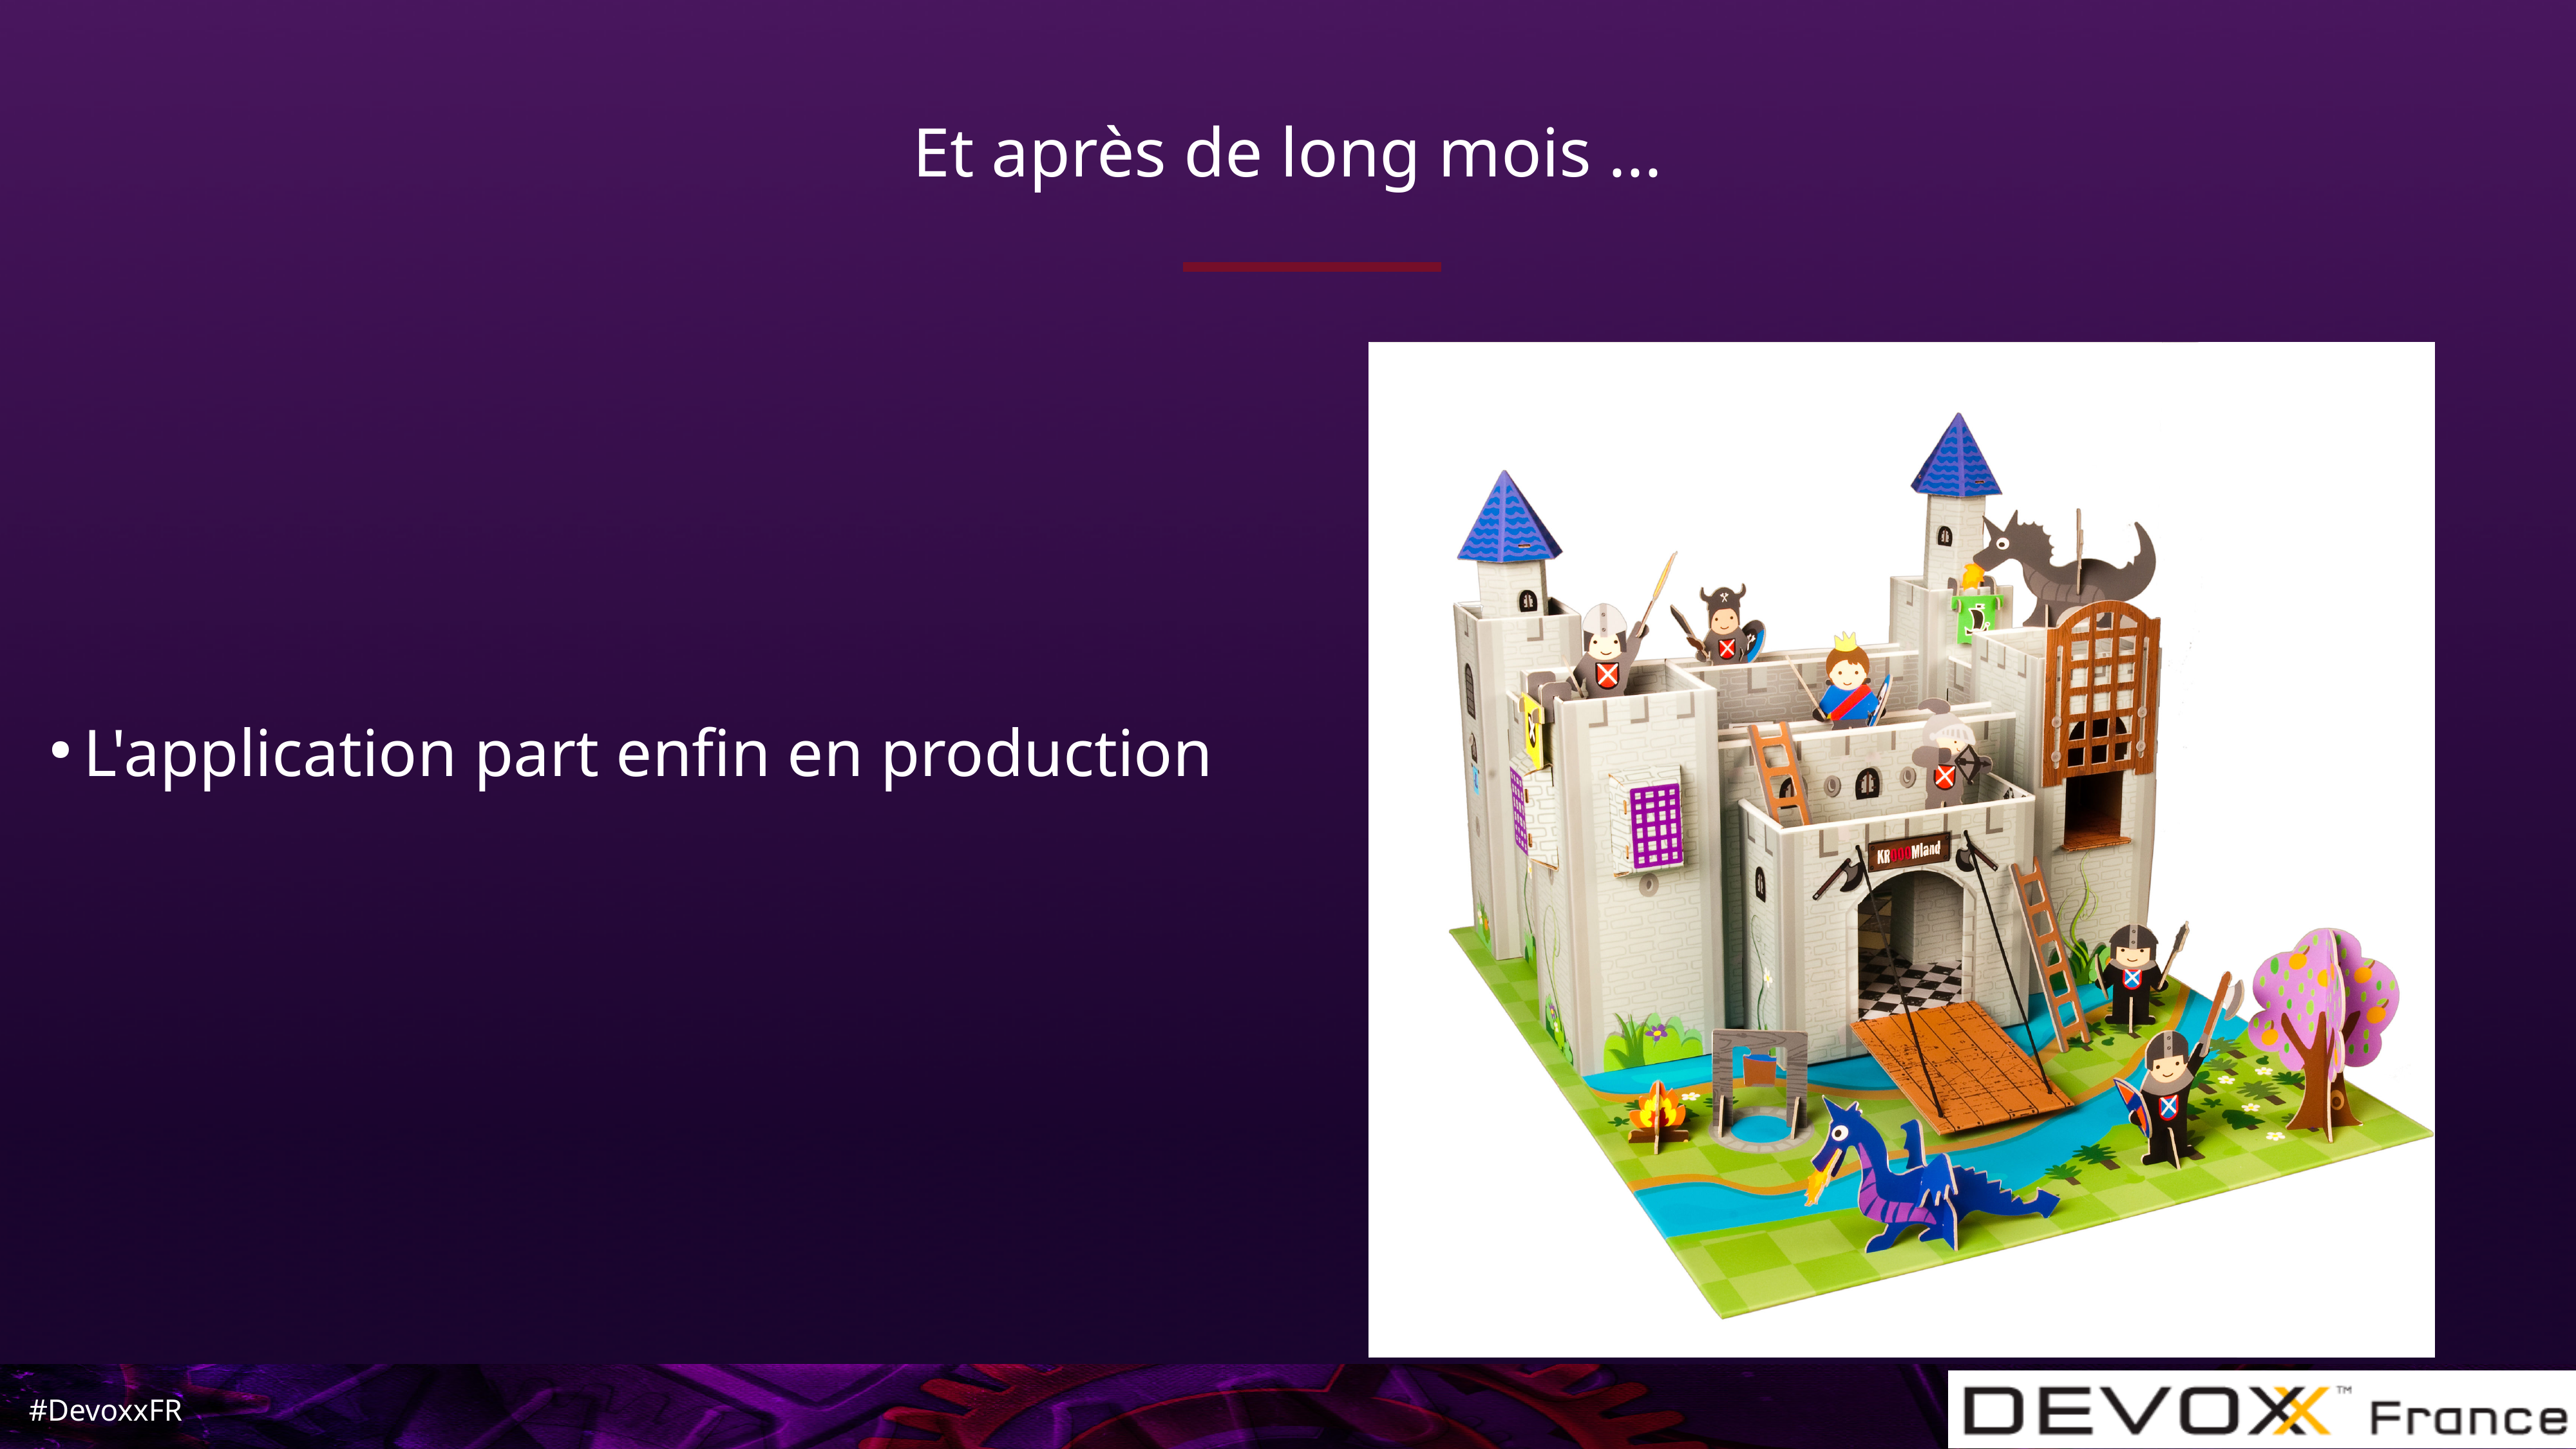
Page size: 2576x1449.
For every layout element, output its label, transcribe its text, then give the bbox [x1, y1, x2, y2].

list L'application part enfin en production [37, 707, 1328, 831]
picture [0, 0, 2576, 1449]
title Et après de long mois ... [510, 14, 2065, 287]
